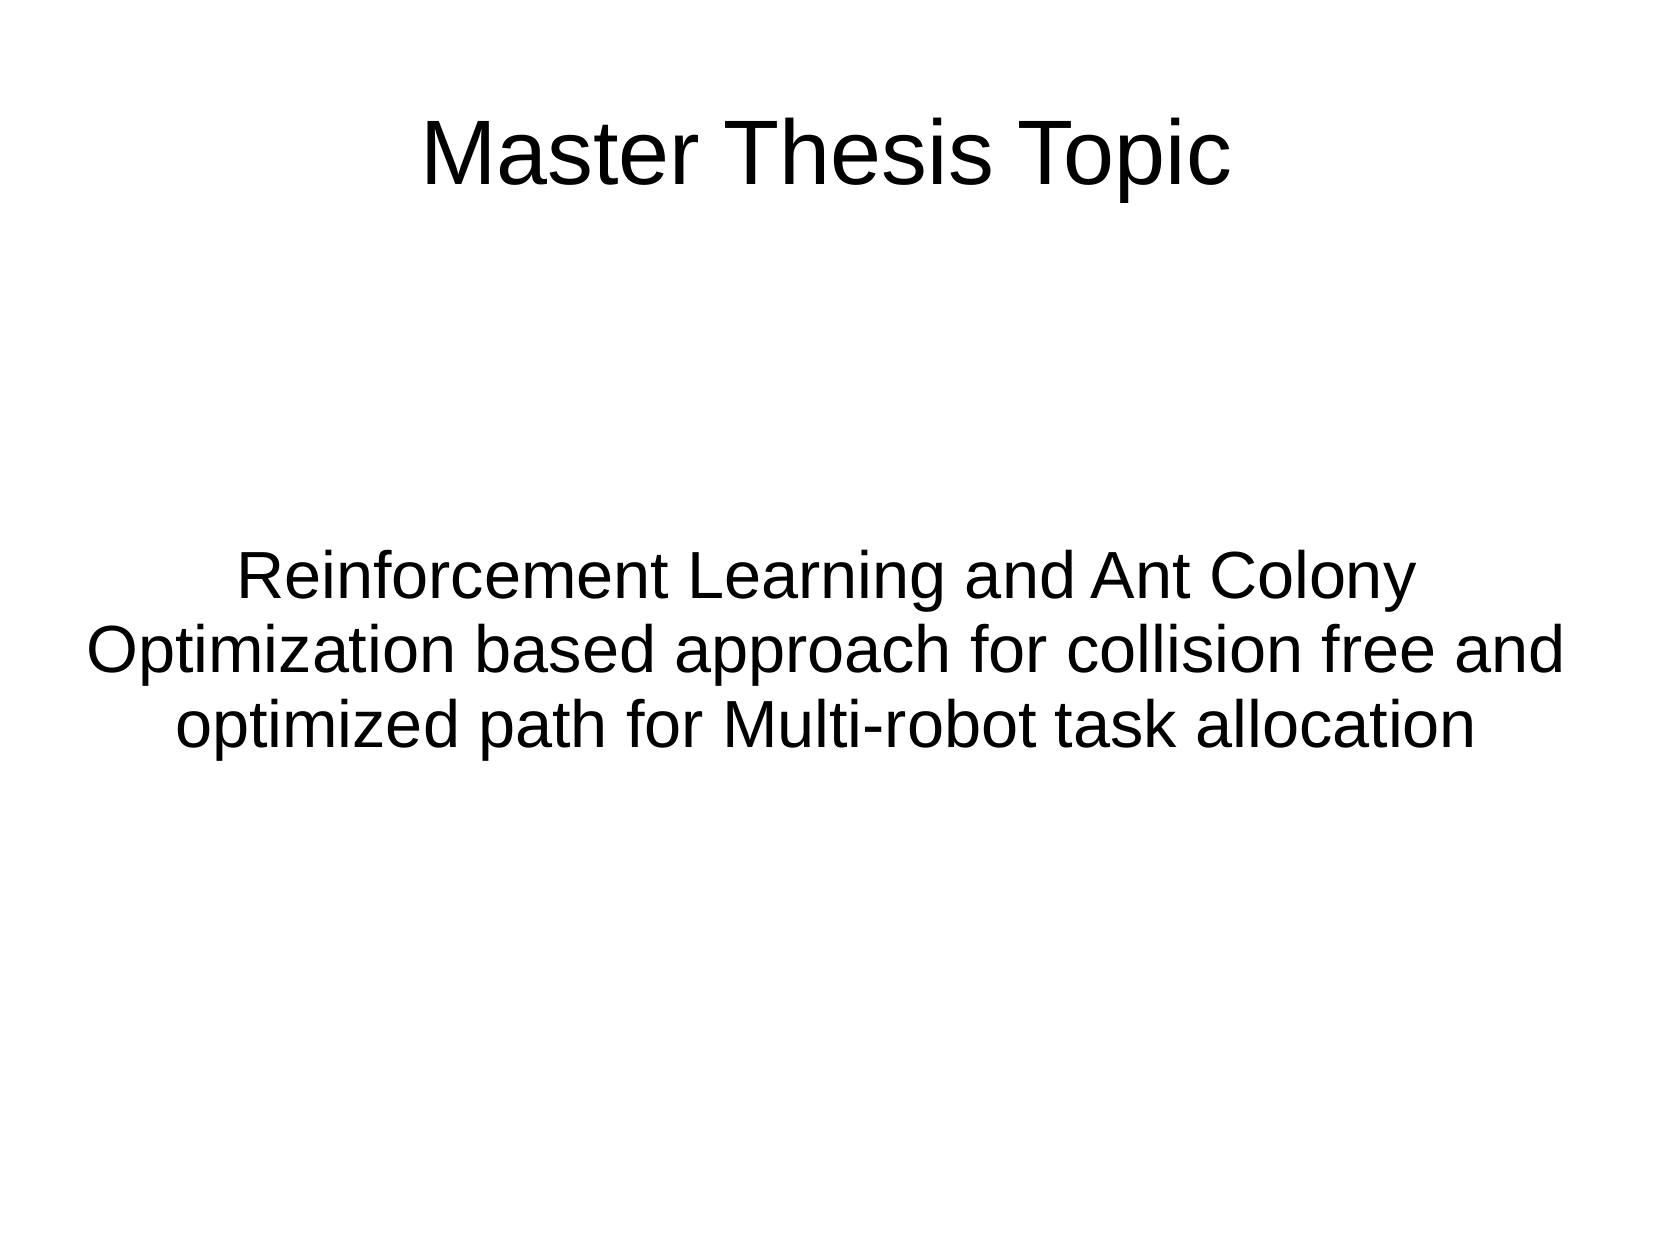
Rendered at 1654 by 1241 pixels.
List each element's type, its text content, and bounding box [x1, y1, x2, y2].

subtitle Reinforcement Learning and Ant Colony Optimization based approach for collision free and optimized path for Multi-robot task allocation [82, 290, 1571, 1010]
title Master Thesis Topic [82, 49, 1571, 257]
